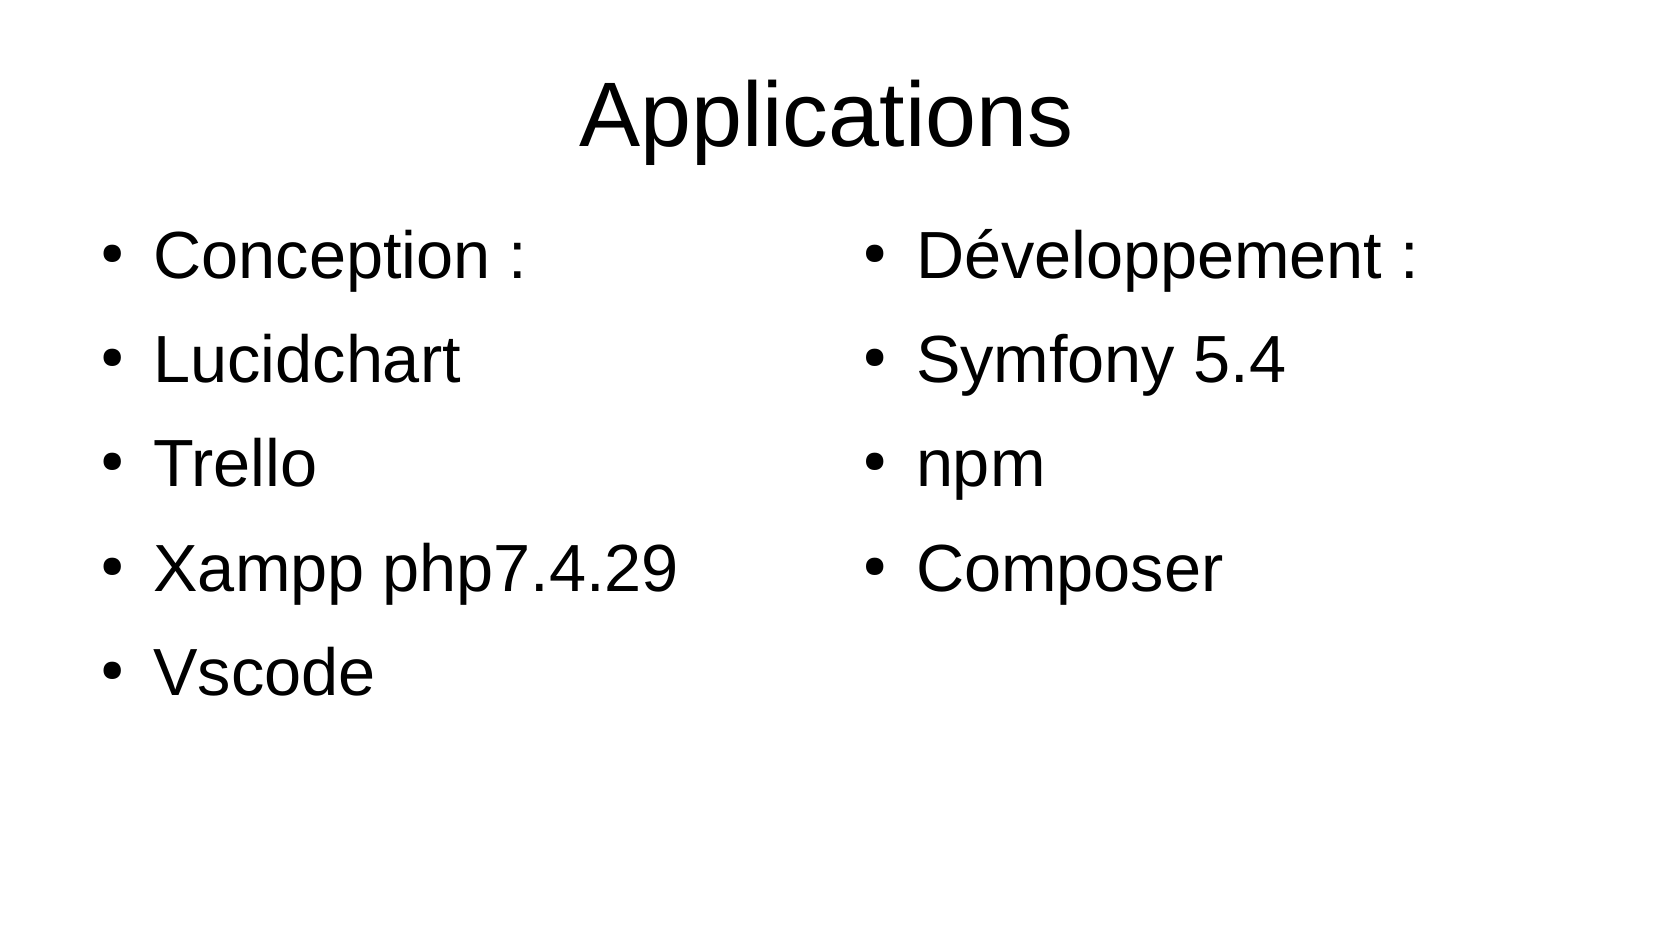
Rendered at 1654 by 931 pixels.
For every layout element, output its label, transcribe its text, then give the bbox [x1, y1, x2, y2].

title Applications [82, 37, 1571, 193]
list Conception : Lucidchart Trello Xampp php7.4.29 Vscode [82, 217, 809, 758]
list Développement : Symfony 5.4 npm Composer [845, 217, 1572, 758]
